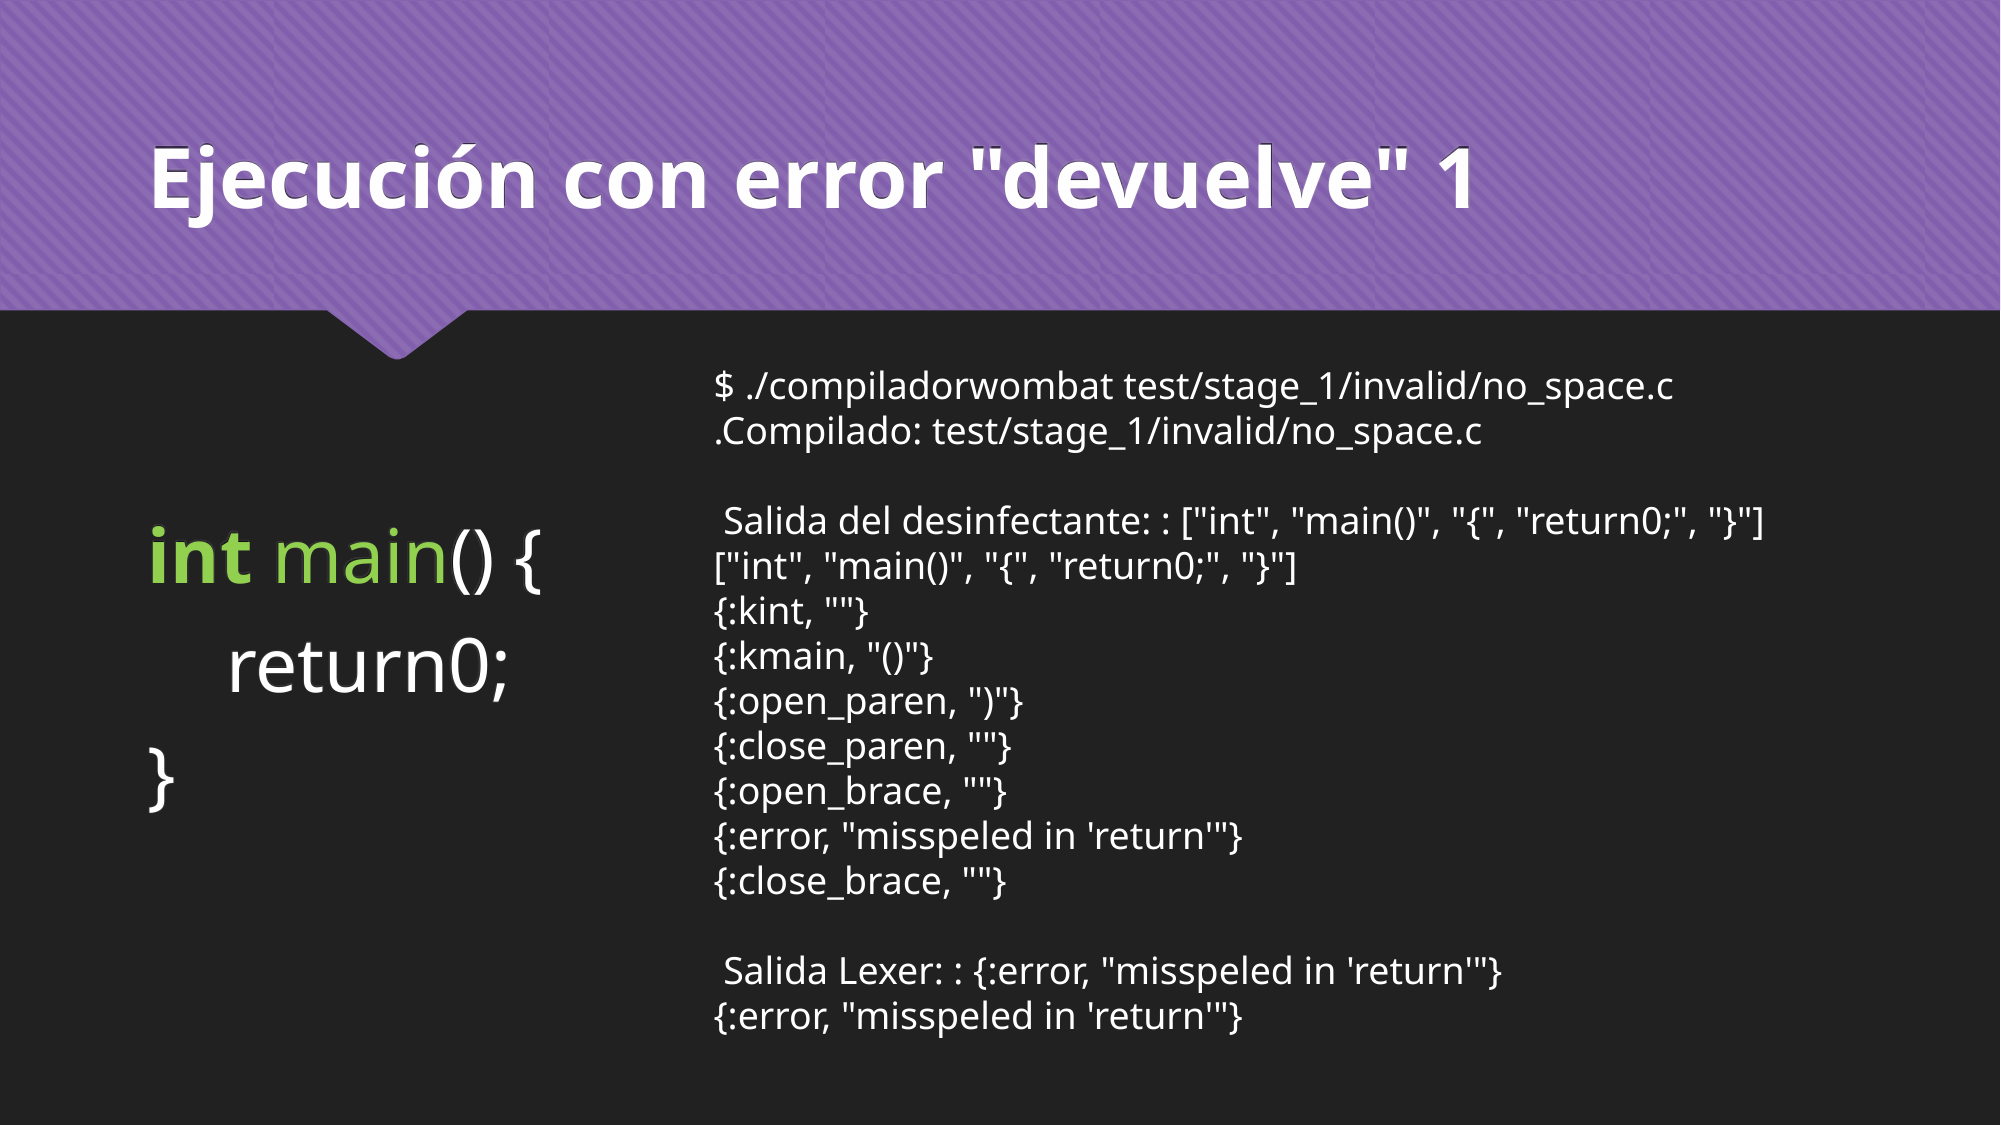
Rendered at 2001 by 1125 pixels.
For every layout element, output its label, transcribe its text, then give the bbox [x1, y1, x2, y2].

picture [1, 1, 1999, 357]
list int main() { return0; } [132, 364, 622, 962]
title Ejecución con error "devuelve" 1 [132, 73, 1868, 233]
text_box $ ./compiladorwombat test/stage_1/invalid/no_space.c .Compilado: test/stage_1/invalid/no_space.c Salida del desinfectante: : ["int", "main()", "{", "return0;", "}"] ["int", "main()", "{", "return0;", "}"] {:kint, ""} {:kmain, "()"} {:open_paren, ")"} {:close_paren, ""} {:open_brace, ""} {:error, "misspeled in 'return'"} {:close_brace, ""} Salida Lexer: : {:error, "misspeled in 'return'"} {:error, "misspeled in 'return'"} [698, 354, 1944, 1051]
